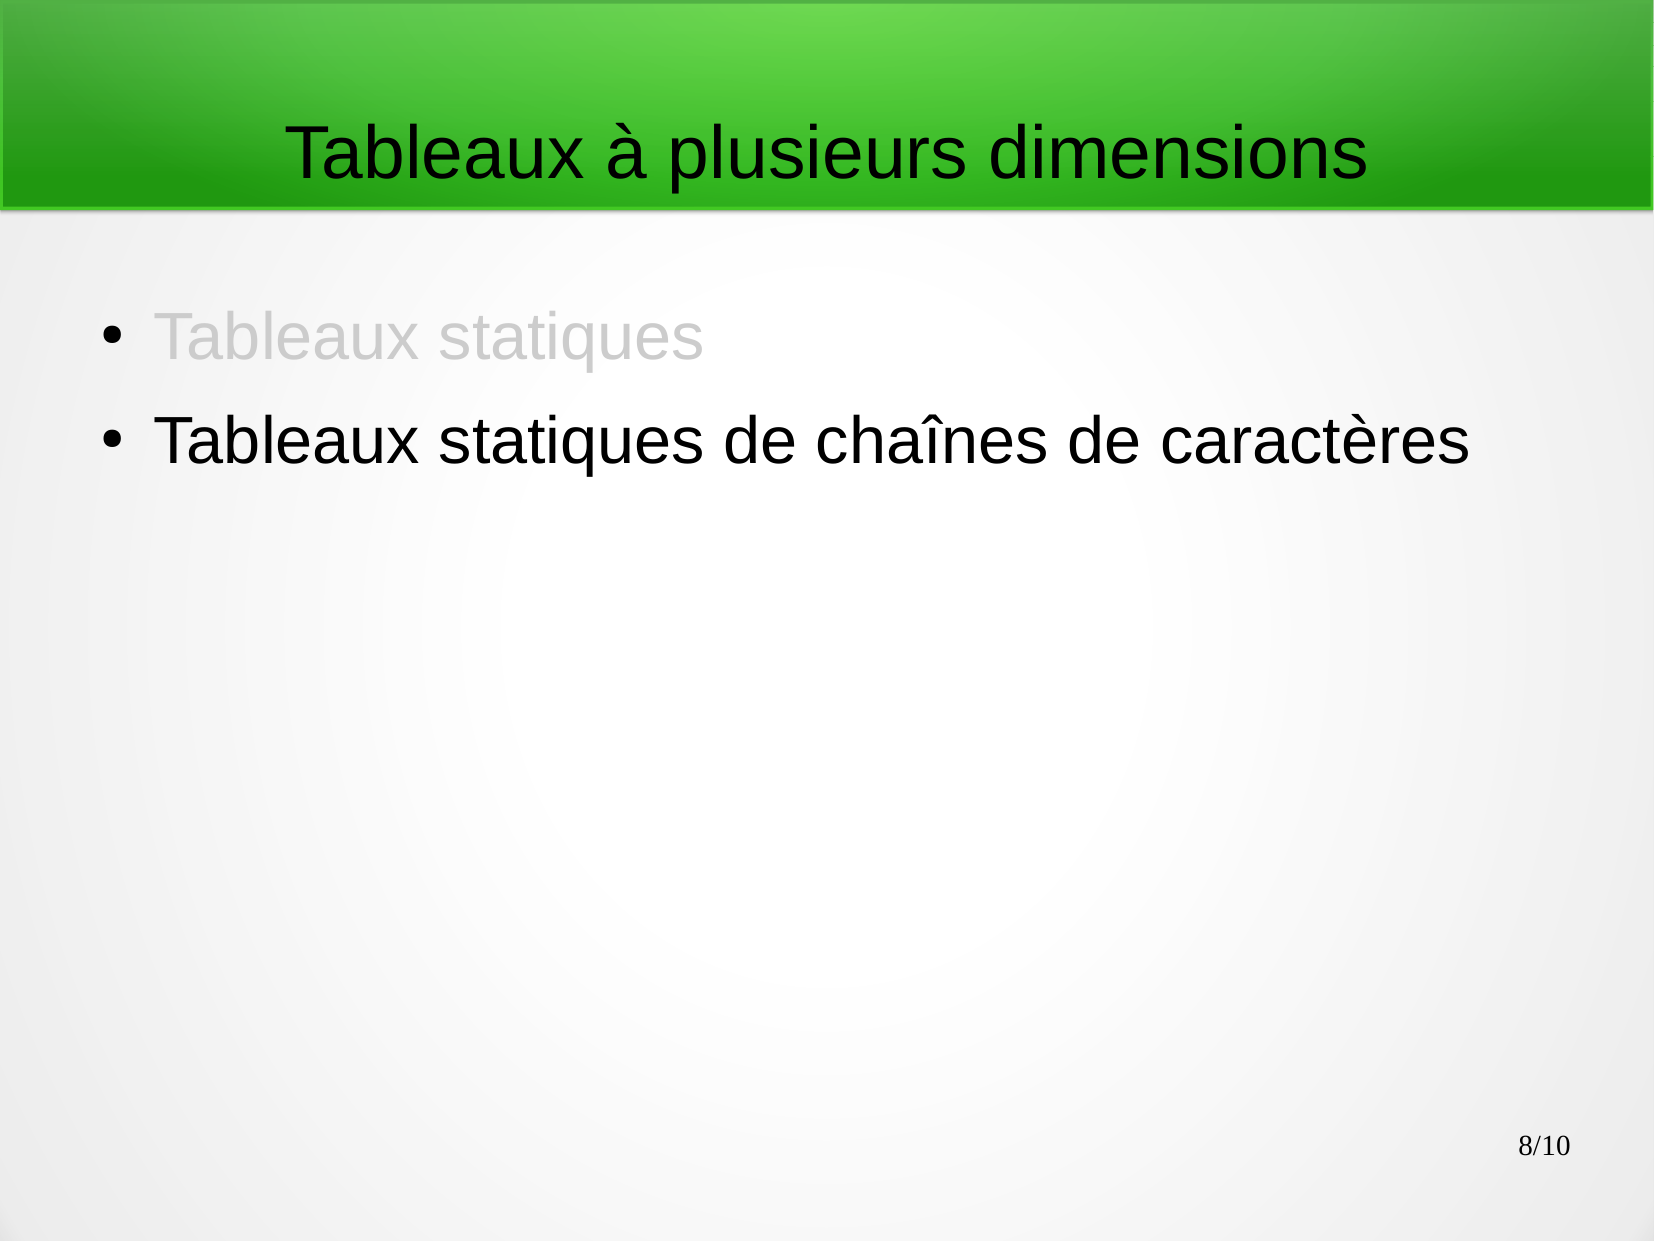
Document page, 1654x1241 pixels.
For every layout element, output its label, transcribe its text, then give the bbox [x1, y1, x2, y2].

title Tableaux à plusieurs dimensions [82, 56, 1571, 249]
list Tableaux statiques Tableaux statiques de chaînes de caractères [82, 299, 1571, 1019]
